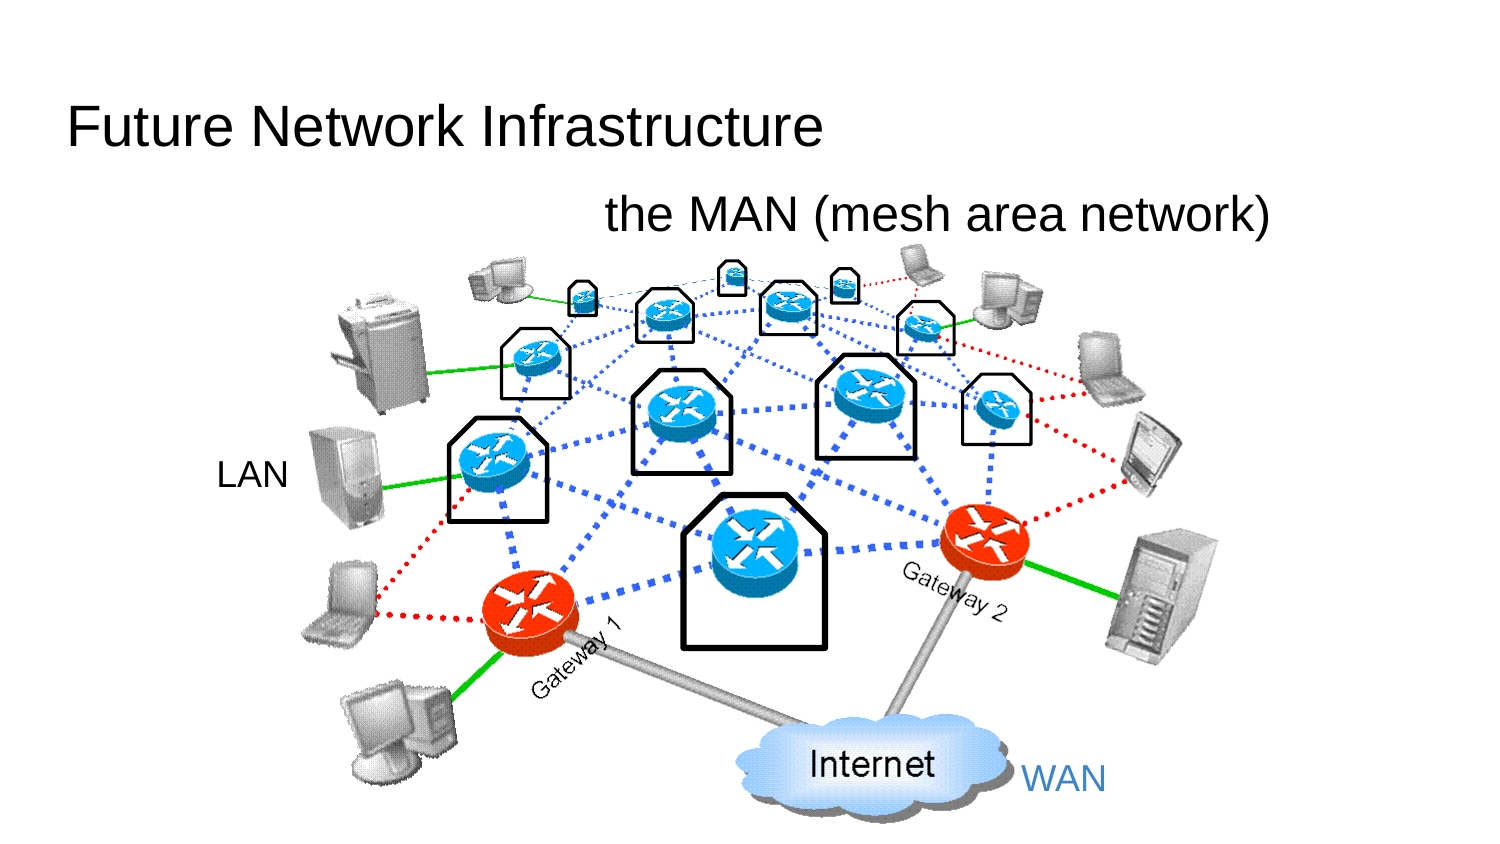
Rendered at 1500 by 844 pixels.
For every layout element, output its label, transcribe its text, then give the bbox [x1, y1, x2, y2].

list the MAN (mesh area network) [589, 166, 1343, 261]
picture [721, 263, 744, 293]
list WAN [1006, 738, 1218, 833]
title Future Network Infrastructure [51, 72, 1449, 167]
list LAN [201, 435, 378, 530]
picture [284, 229, 1272, 844]
